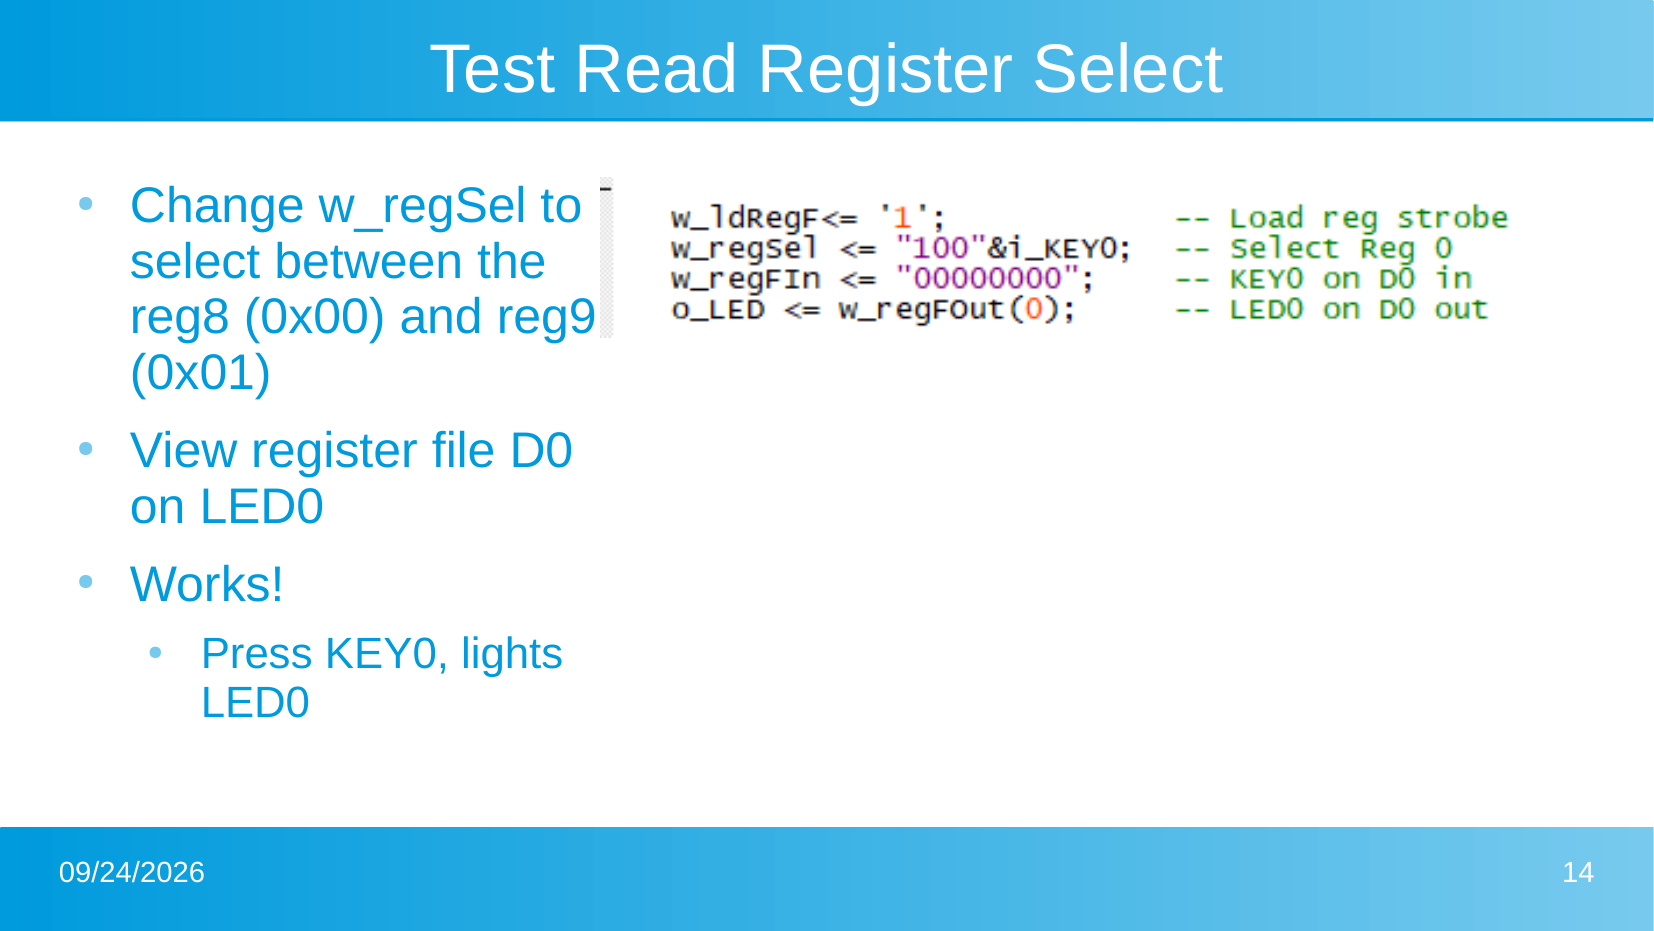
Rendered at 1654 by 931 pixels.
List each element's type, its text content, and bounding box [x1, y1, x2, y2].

picture [600, 177, 1542, 338]
list Change w_regSel to select between the reg8 (0x00) and reg9 (0x01) View register file D0 on LED0 Works! Press KEY0, lights LED0 [59, 177, 601, 768]
title Test Read Register Select [59, 29, 1595, 108]
